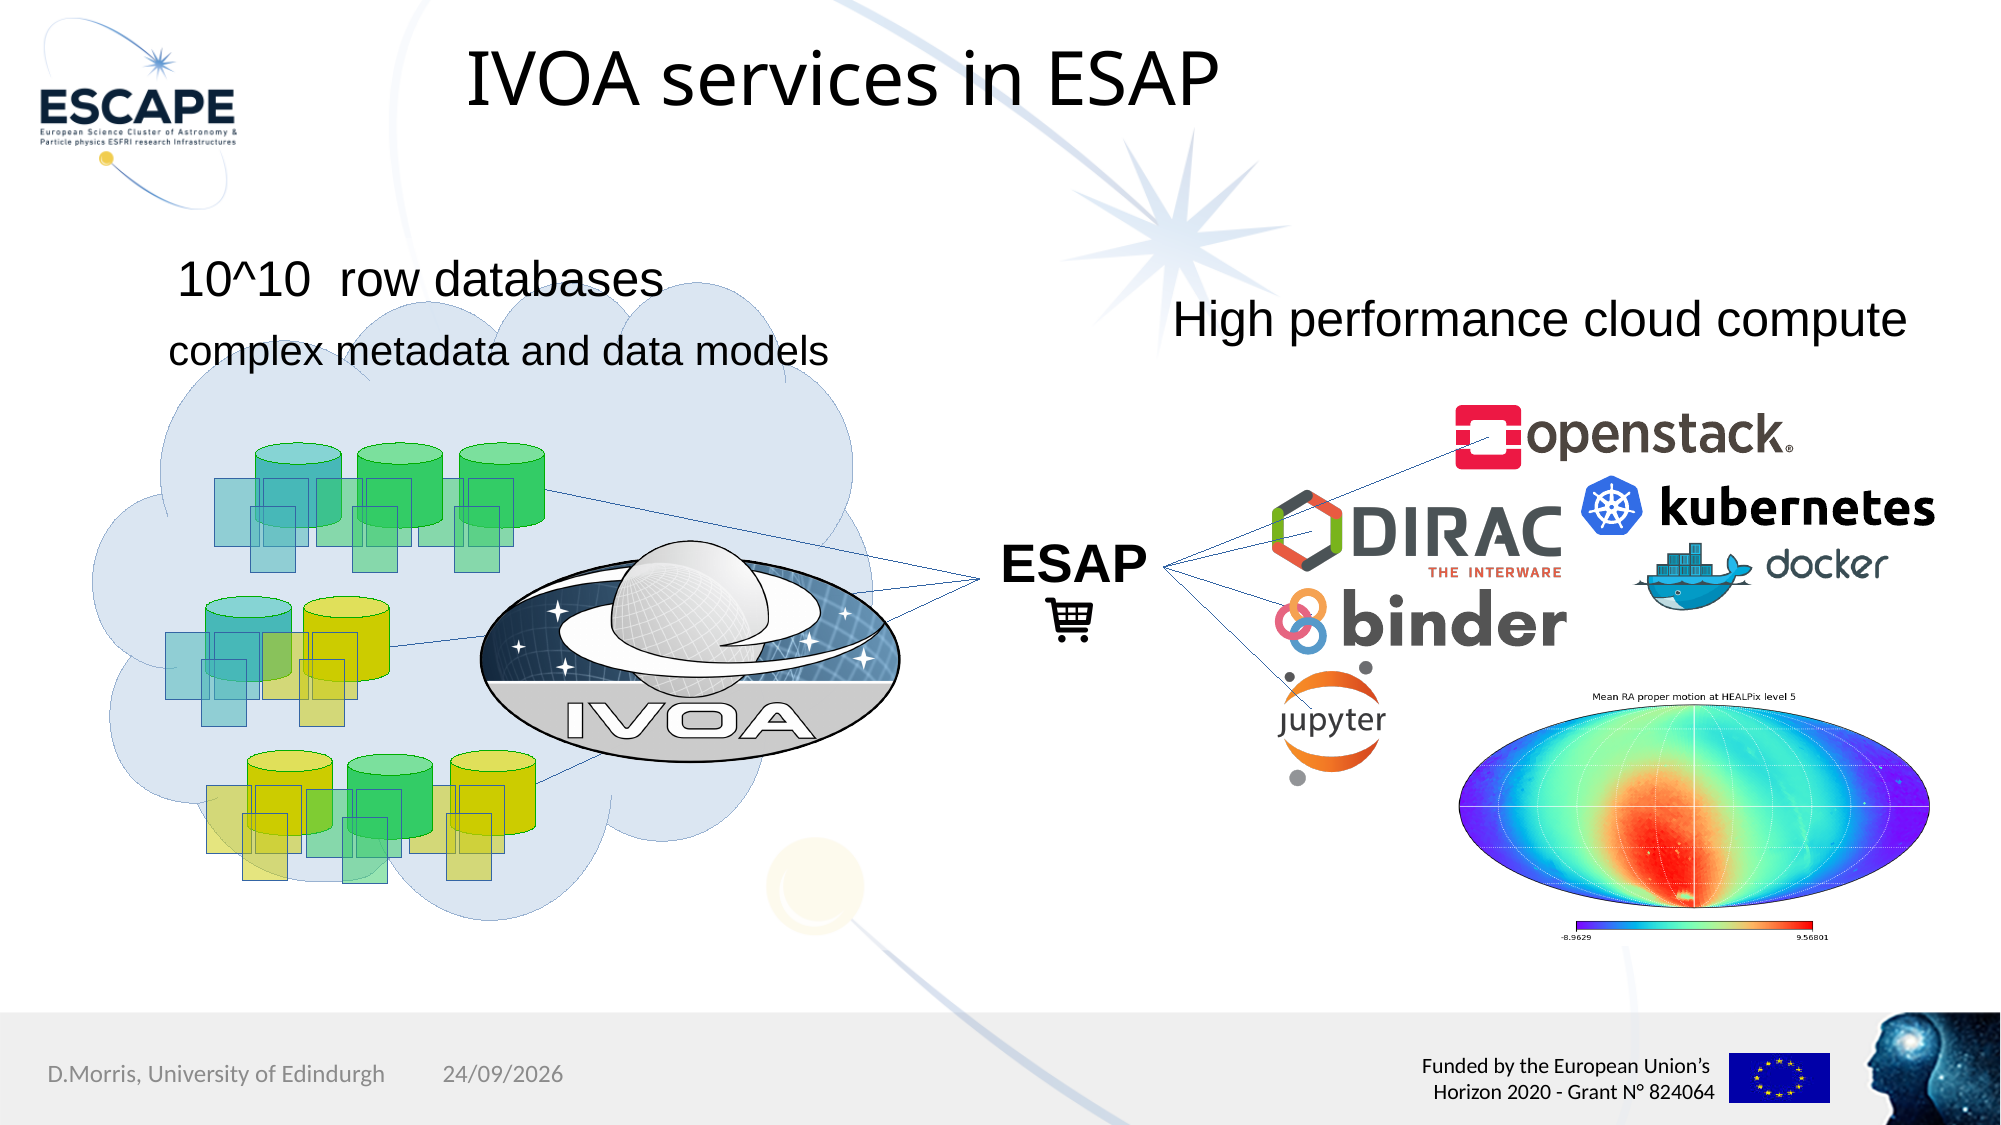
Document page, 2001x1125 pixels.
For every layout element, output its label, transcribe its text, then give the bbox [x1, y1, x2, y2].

text_box High performance cloud compute [1157, 283, 1924, 355]
picture [0, 0, 2001, 1125]
text_box 10^10 row databases [162, 244, 680, 315]
text_box ESAP [985, 525, 1164, 601]
text_box complex metadata and data models [153, 320, 845, 383]
title IVOA services in ESAP [450, 11, 1489, 150]
text_box [82, 237, 893, 951]
slide_number 05/08/2021 [427, 1042, 684, 1103]
footer D.Morris, University of Edindurgh [32, 1042, 414, 1103]
